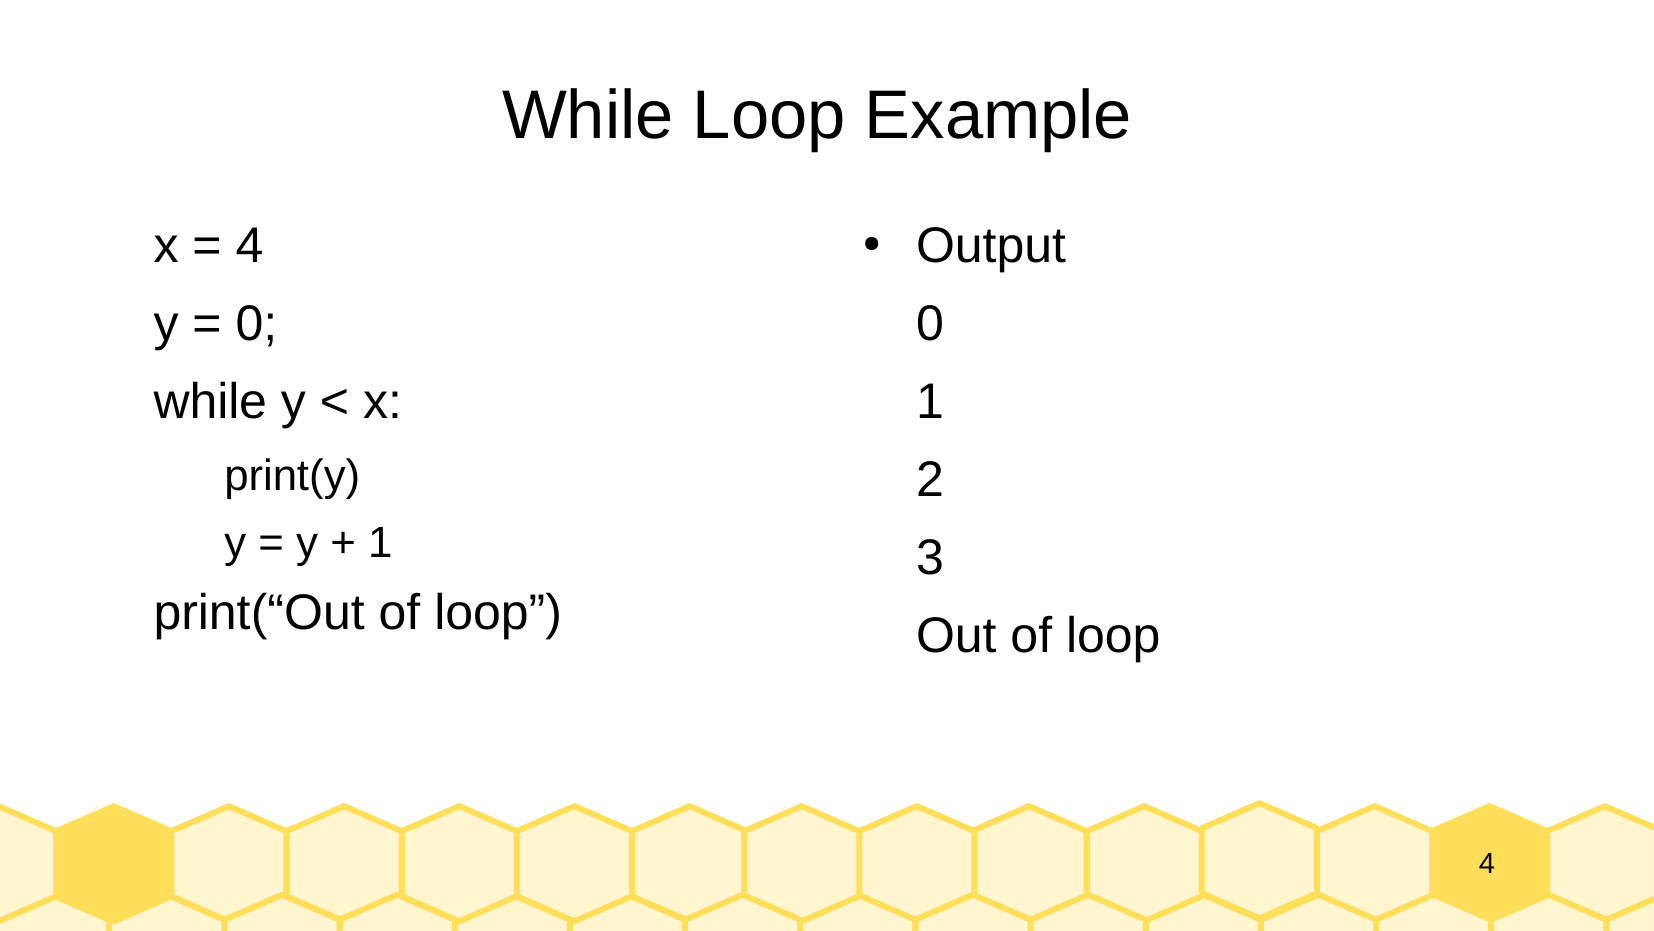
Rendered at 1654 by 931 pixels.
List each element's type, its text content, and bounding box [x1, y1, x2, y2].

title While Loop Example [82, 37, 1571, 193]
list x = 4 y = 0; while y < x: print(y) y = y + 1 print(“Out of loop”) [82, 217, 809, 758]
list Output 0 1 2 3 Out of loop [845, 217, 1572, 758]
